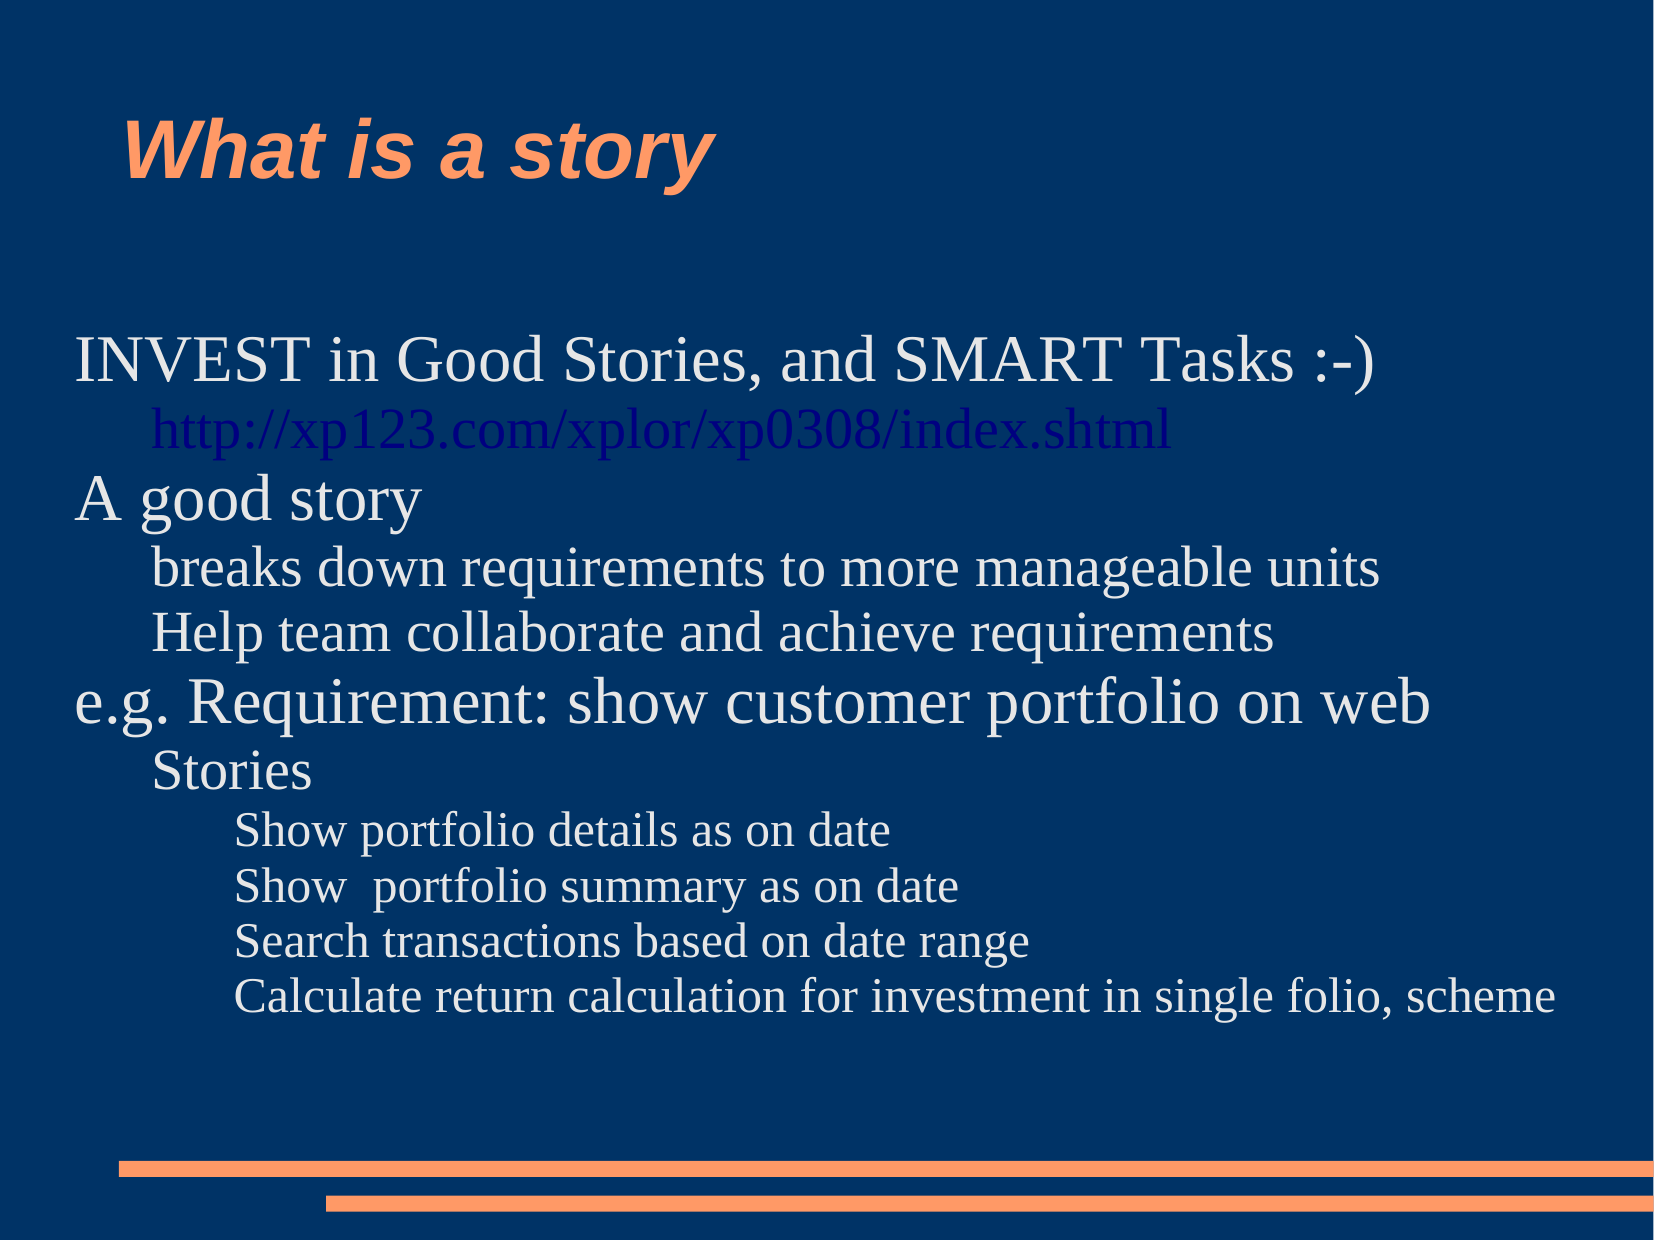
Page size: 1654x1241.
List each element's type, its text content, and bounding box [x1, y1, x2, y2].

list INVEST in Good Stories, and SMART Tasks :-) http://xp123.com/xplor/xp0308/index.shtml A good story breaks down requirements to more manageable units Help team collaborate and achieve requirements e.g. Requirement: show customer portfolio on web Stories Show portfolio details as on date Show portfolio summary as on date Search transactions based on date range Calculate return calculation for investment in single folio, scheme [75, 322, 1611, 1132]
title What is a story [121, 46, 1534, 254]
